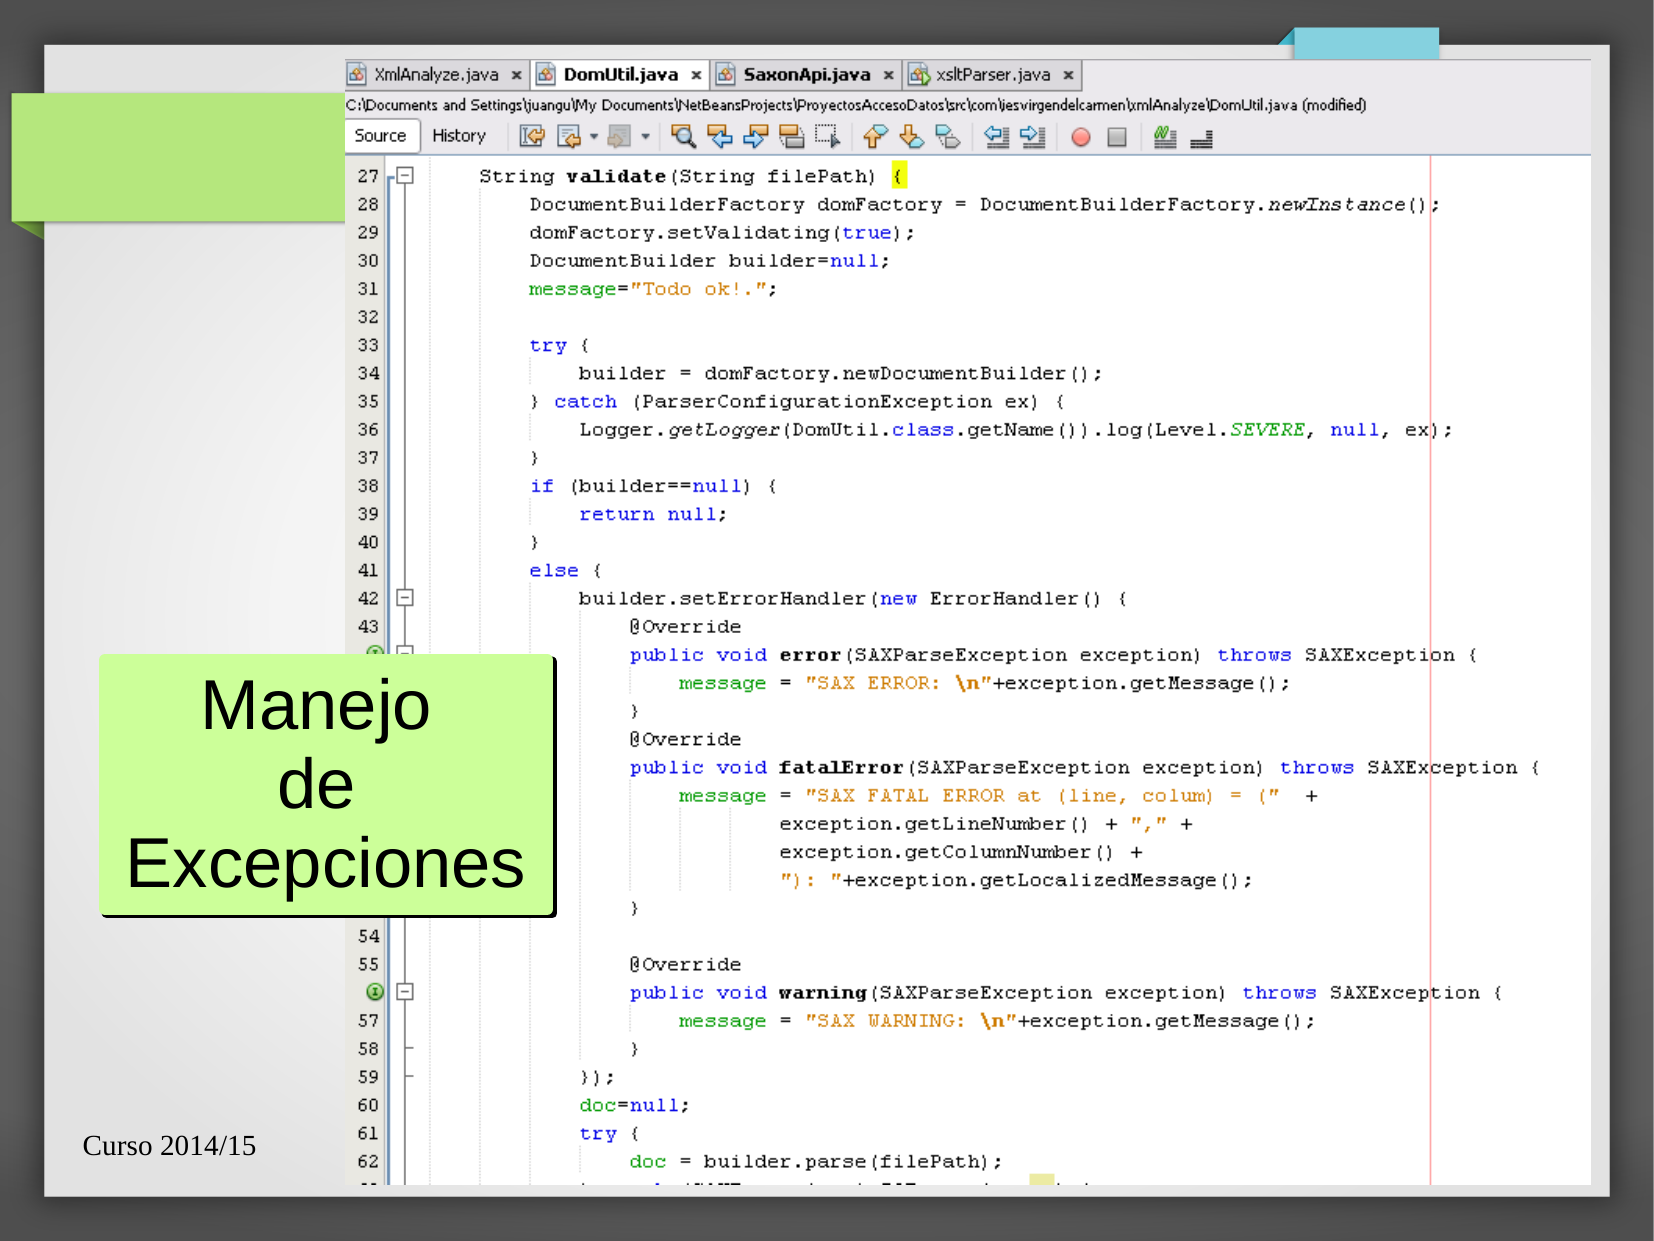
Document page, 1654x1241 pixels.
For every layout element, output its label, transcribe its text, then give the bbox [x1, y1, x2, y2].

title Manejo de Excepciones [105, 660, 548, 909]
picture [0, 0, 1654, 1241]
